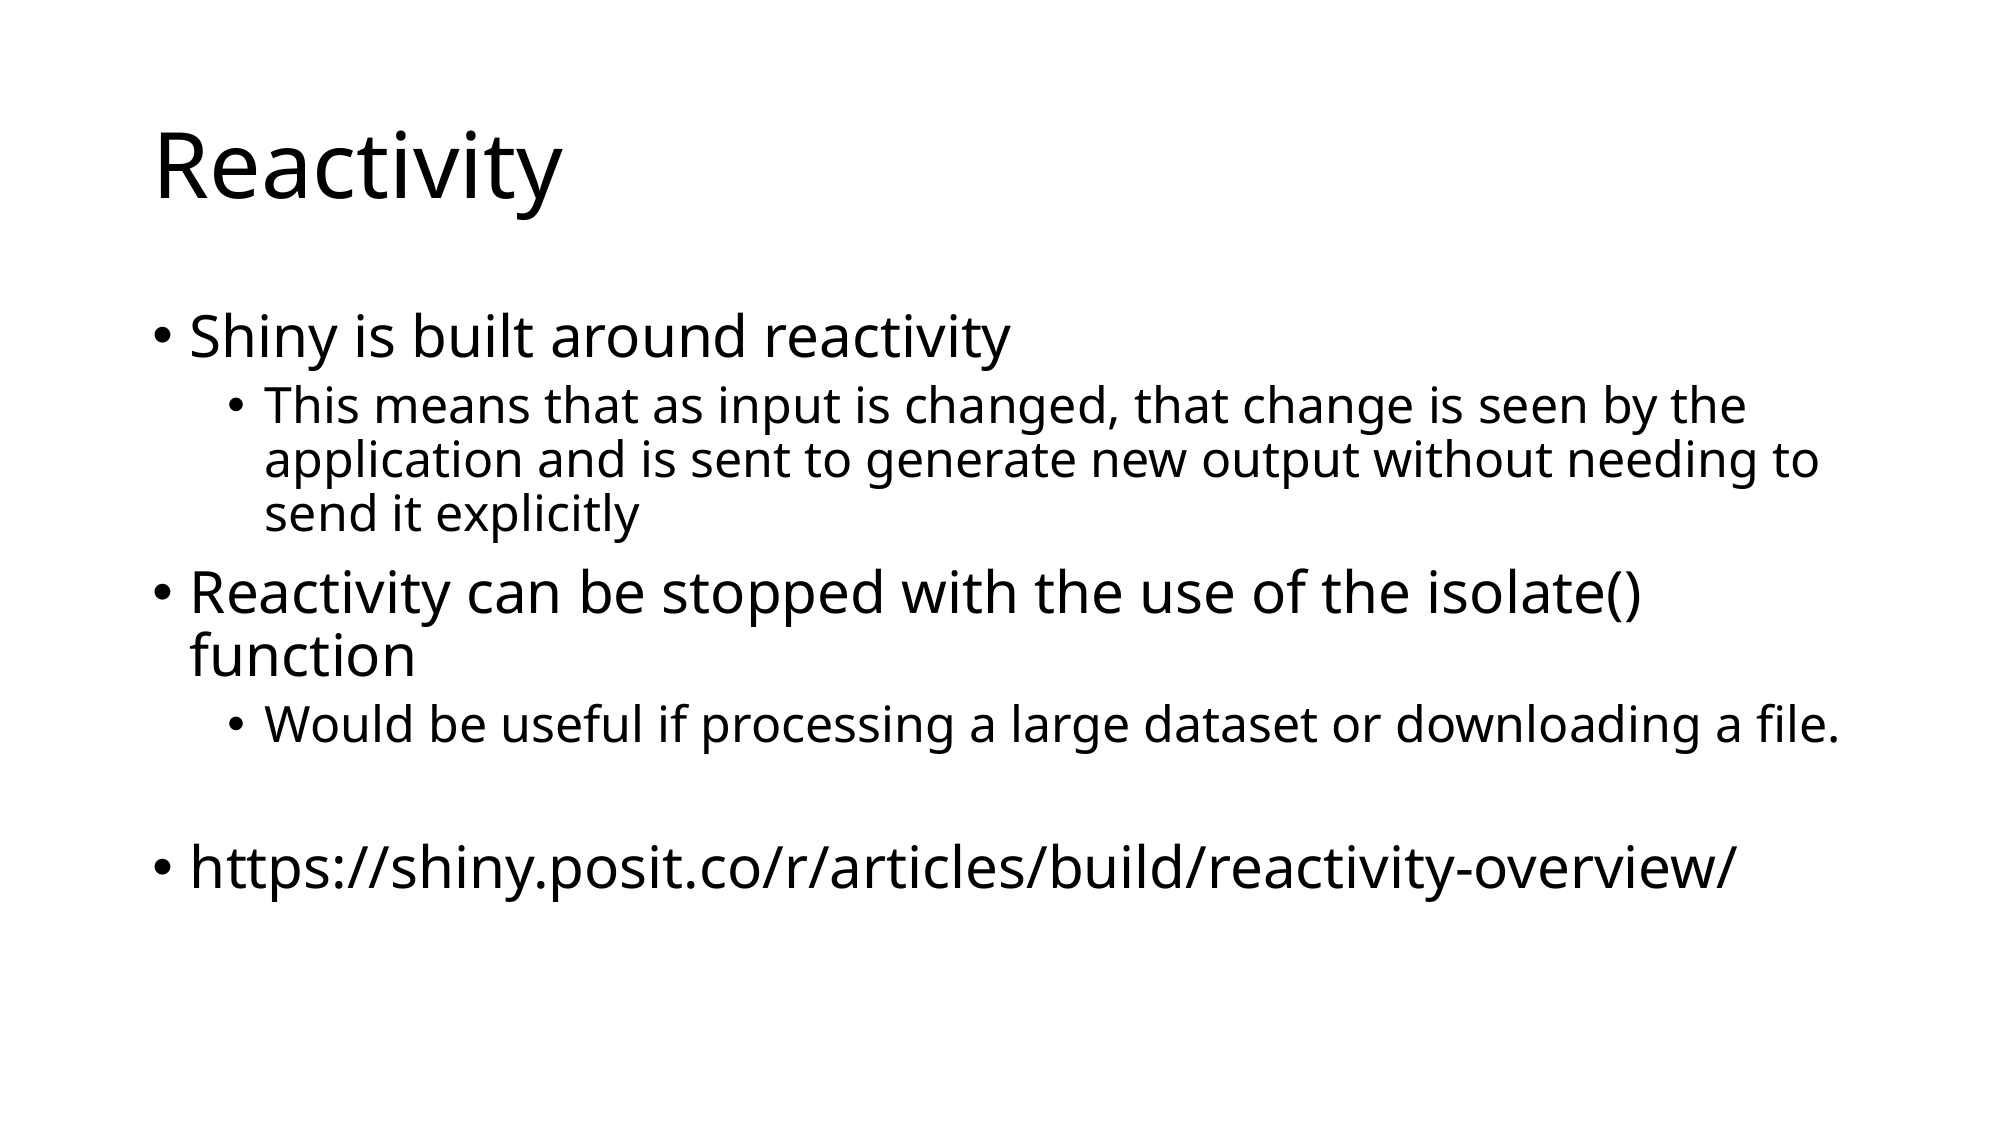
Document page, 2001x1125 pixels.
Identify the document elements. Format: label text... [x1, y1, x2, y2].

title Reactivity [137, 59, 1863, 278]
list Shiny is built around reactivity This means that as input is changed, that change is seen by the application and is sent to generate new output without needing to send it explicitly Reactivity can be stopped with the use of the isolate() function Would be useful if processing a large dataset or downloading a file. https://shiny.posit.co/r/articles/build/reactivity-overview/ [137, 299, 1863, 1014]
